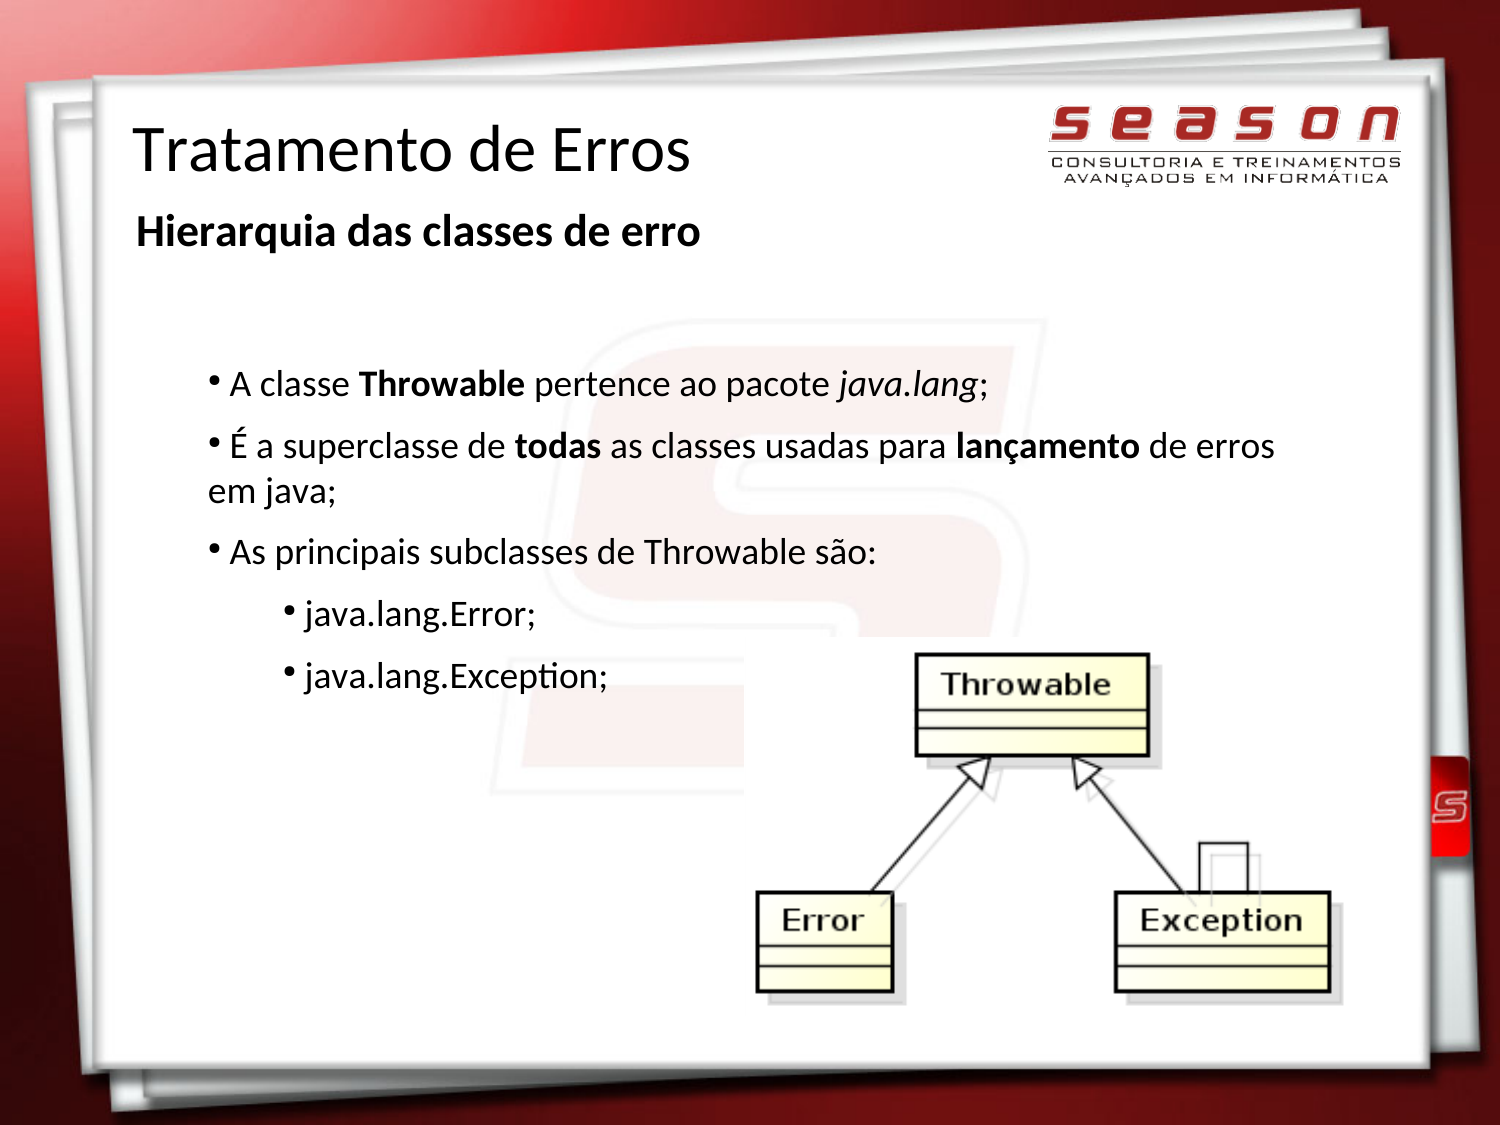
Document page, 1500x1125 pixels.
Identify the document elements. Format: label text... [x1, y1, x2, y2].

title Tratamento de Erros [118, 33, 1394, 257]
text_box Hierarquia das classes de erro [119, 200, 1240, 256]
picture [0, 0, 1500, 1125]
text_box A classe Throwable pertence ao pacote java.lang; É a superclasse de todas as classes usadas para lançamento de erros em java; As principais subclasses de Throwable são: java.lang.Error; java.lang.Exception; [207, 346, 1328, 709]
